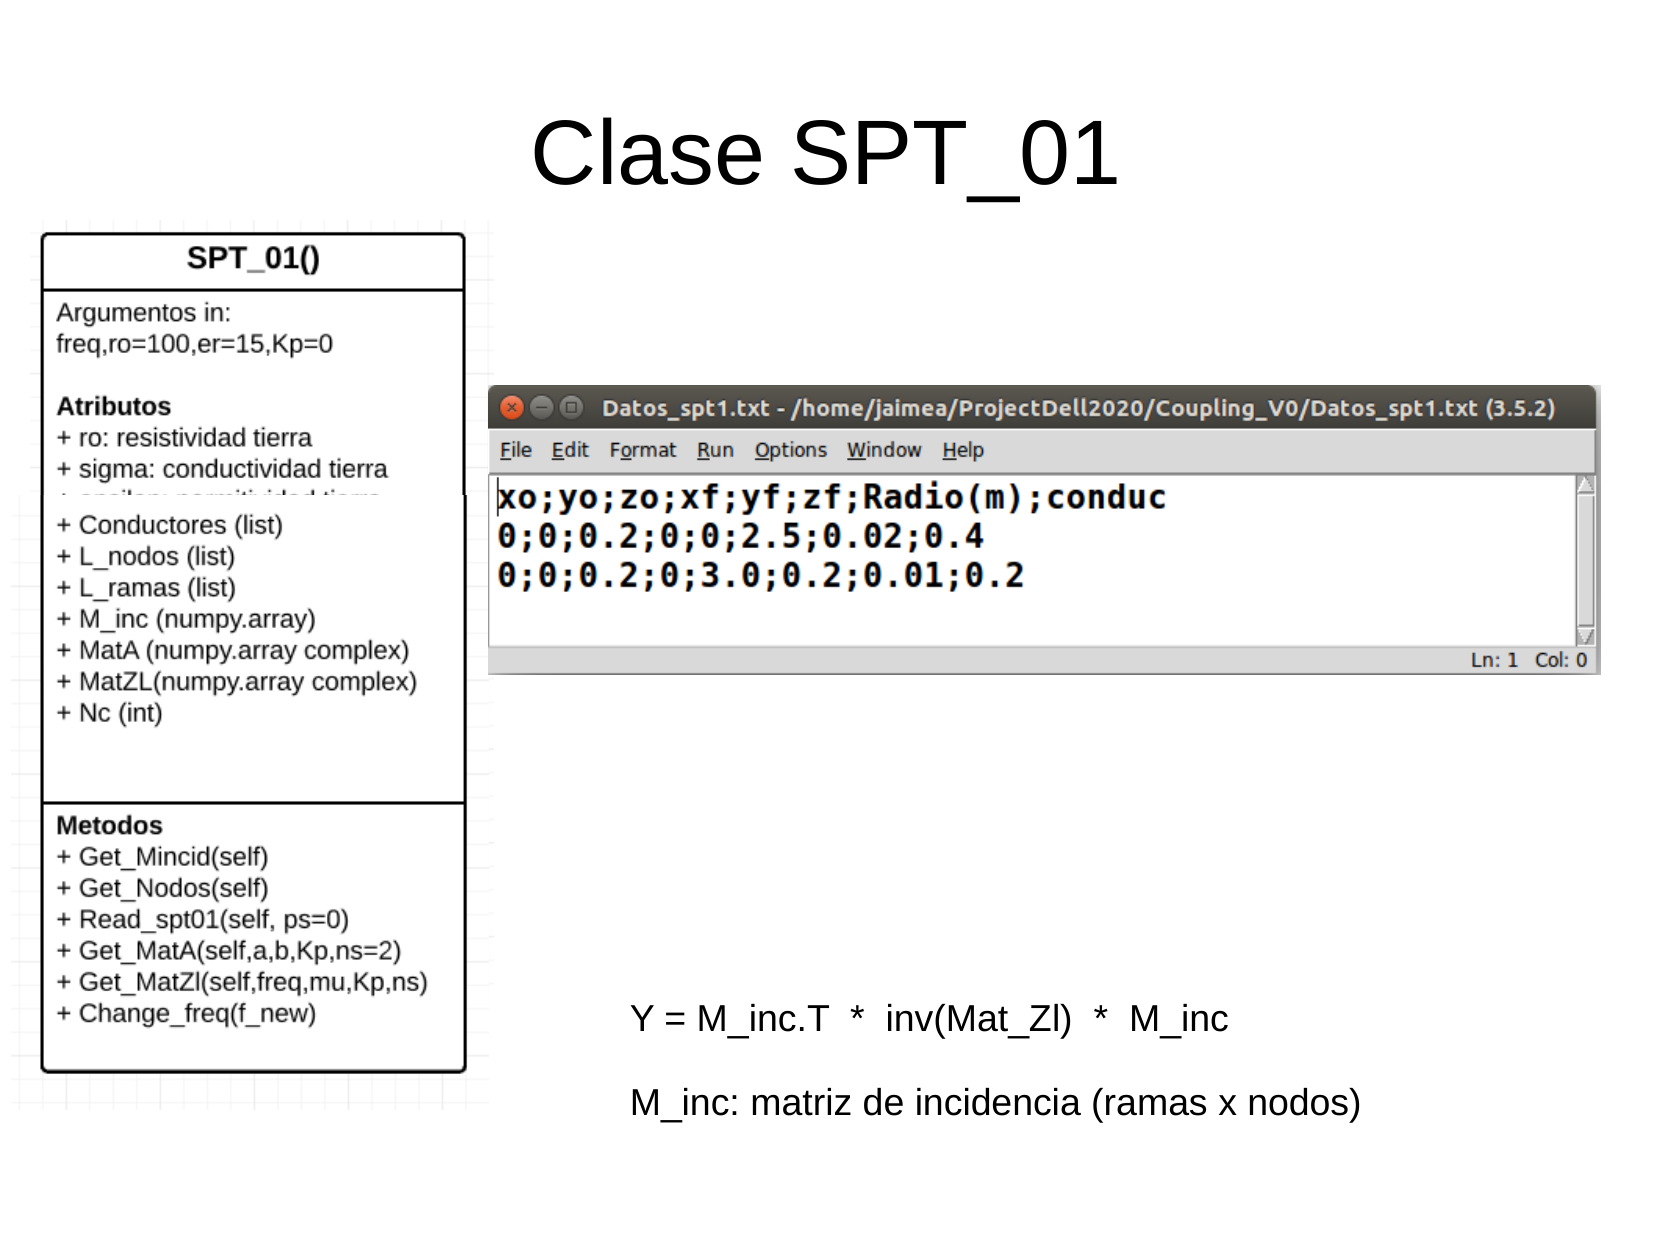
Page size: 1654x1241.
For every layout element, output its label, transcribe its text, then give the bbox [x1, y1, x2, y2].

picture [11, 220, 1601, 1111]
text_box Y = M_inc.T * inv(Mat_Zl) * M_inc M_inc: matriz de incidencia (ramas x nodos) [615, 990, 1426, 1131]
title Clase SPT_01 [82, 49, 1571, 257]
